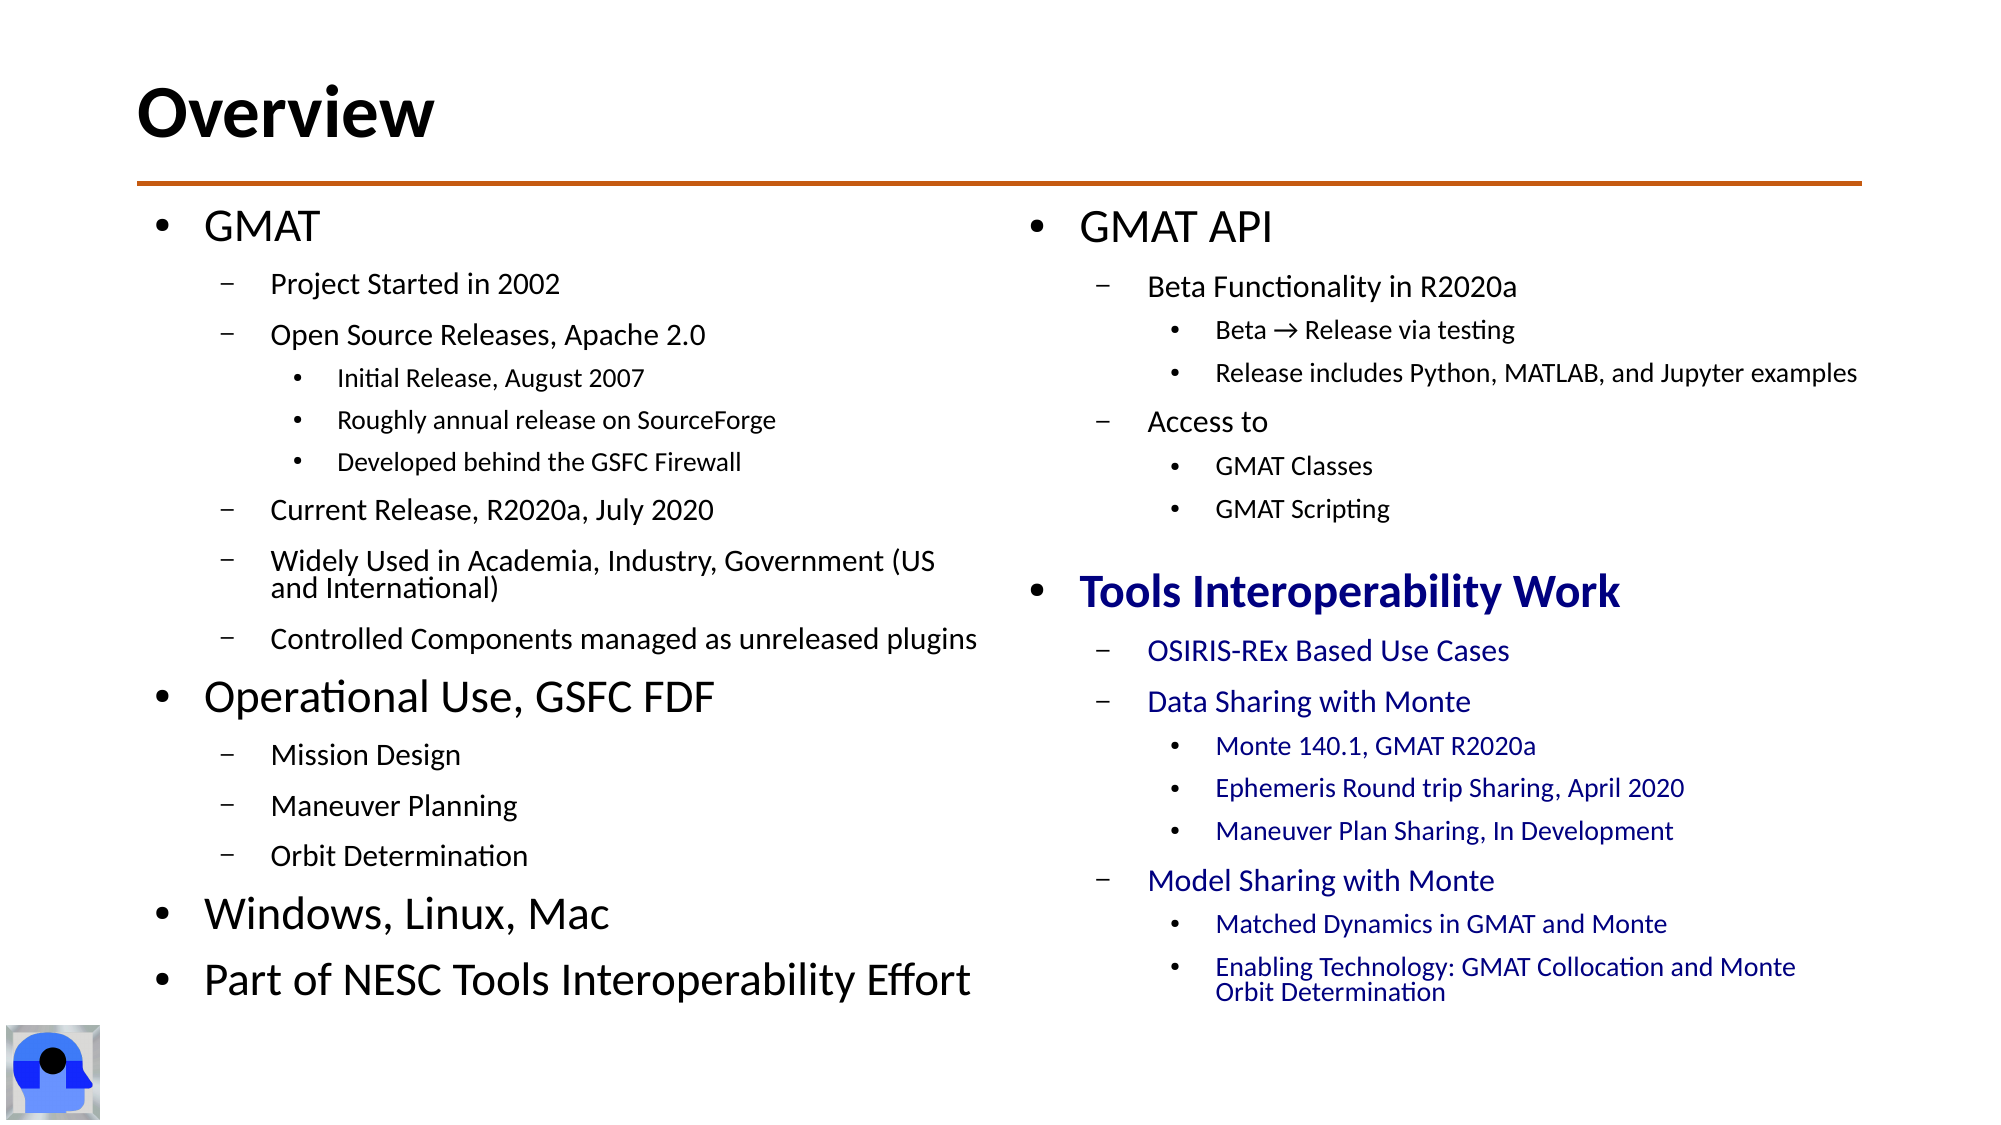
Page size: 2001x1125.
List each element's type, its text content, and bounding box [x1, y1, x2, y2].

list GMAT Project Started in 2002 Open Source Releases, Apache 2.0 Initial Release, August 2007 Roughly annual release on SourceForge Developed behind the GSFC Firewall Current Release, R2020a, July 2020 Widely Used in Academia, Industry, Government (US and International) Controlled Components managed as unreleased plugins Operational Use, GSFC FDF Mission Design Maneuver Planning Orbit Determination Windows, Linux, Mac Part of NESC Tools Interoperability Effort [137, 208, 988, 1014]
picture [6, 1025, 100, 1120]
title Overview [137, 59, 1863, 179]
list GMAT API Beta Functionality in R2020a Beta → Release via testing Release includes Python, MATLAB, and Jupyter examples Access to GMAT Classes GMAT Scripting Tools Interoperability Work OSIRIS-REx Based Use Cases Data Sharing with Monte Monte 140.1, GMAT R2020a Ephemeris Round trip Sharing, April 2020 Maneuver Plan Sharing, In Development Model Sharing with Monte Matched Dynamics in GMAT and Monte Enabling Technology: GMAT Collocation and Monte Orbit Determination [1011, 208, 1862, 1014]
